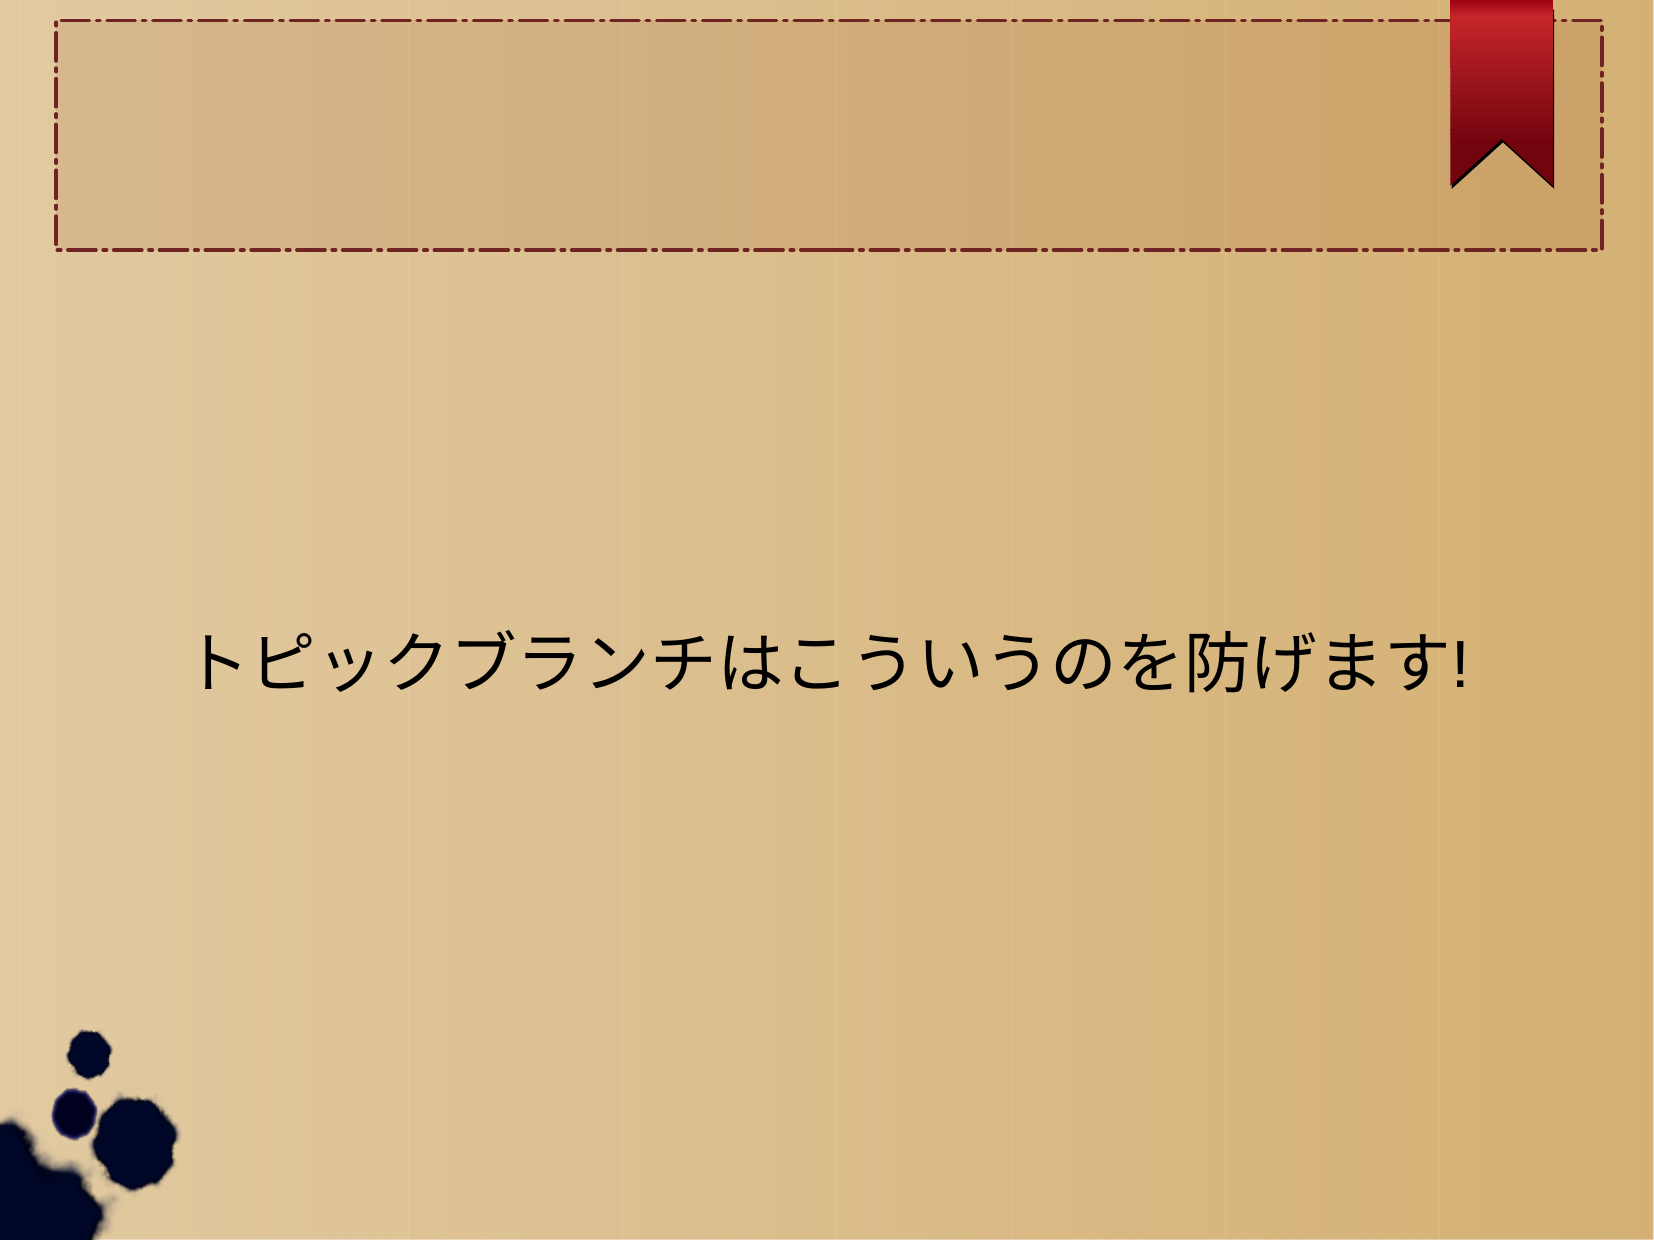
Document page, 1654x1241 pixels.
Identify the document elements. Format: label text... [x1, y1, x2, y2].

subtitle トピックブランチはこういうのを防げます! [82, 299, 1571, 1019]
